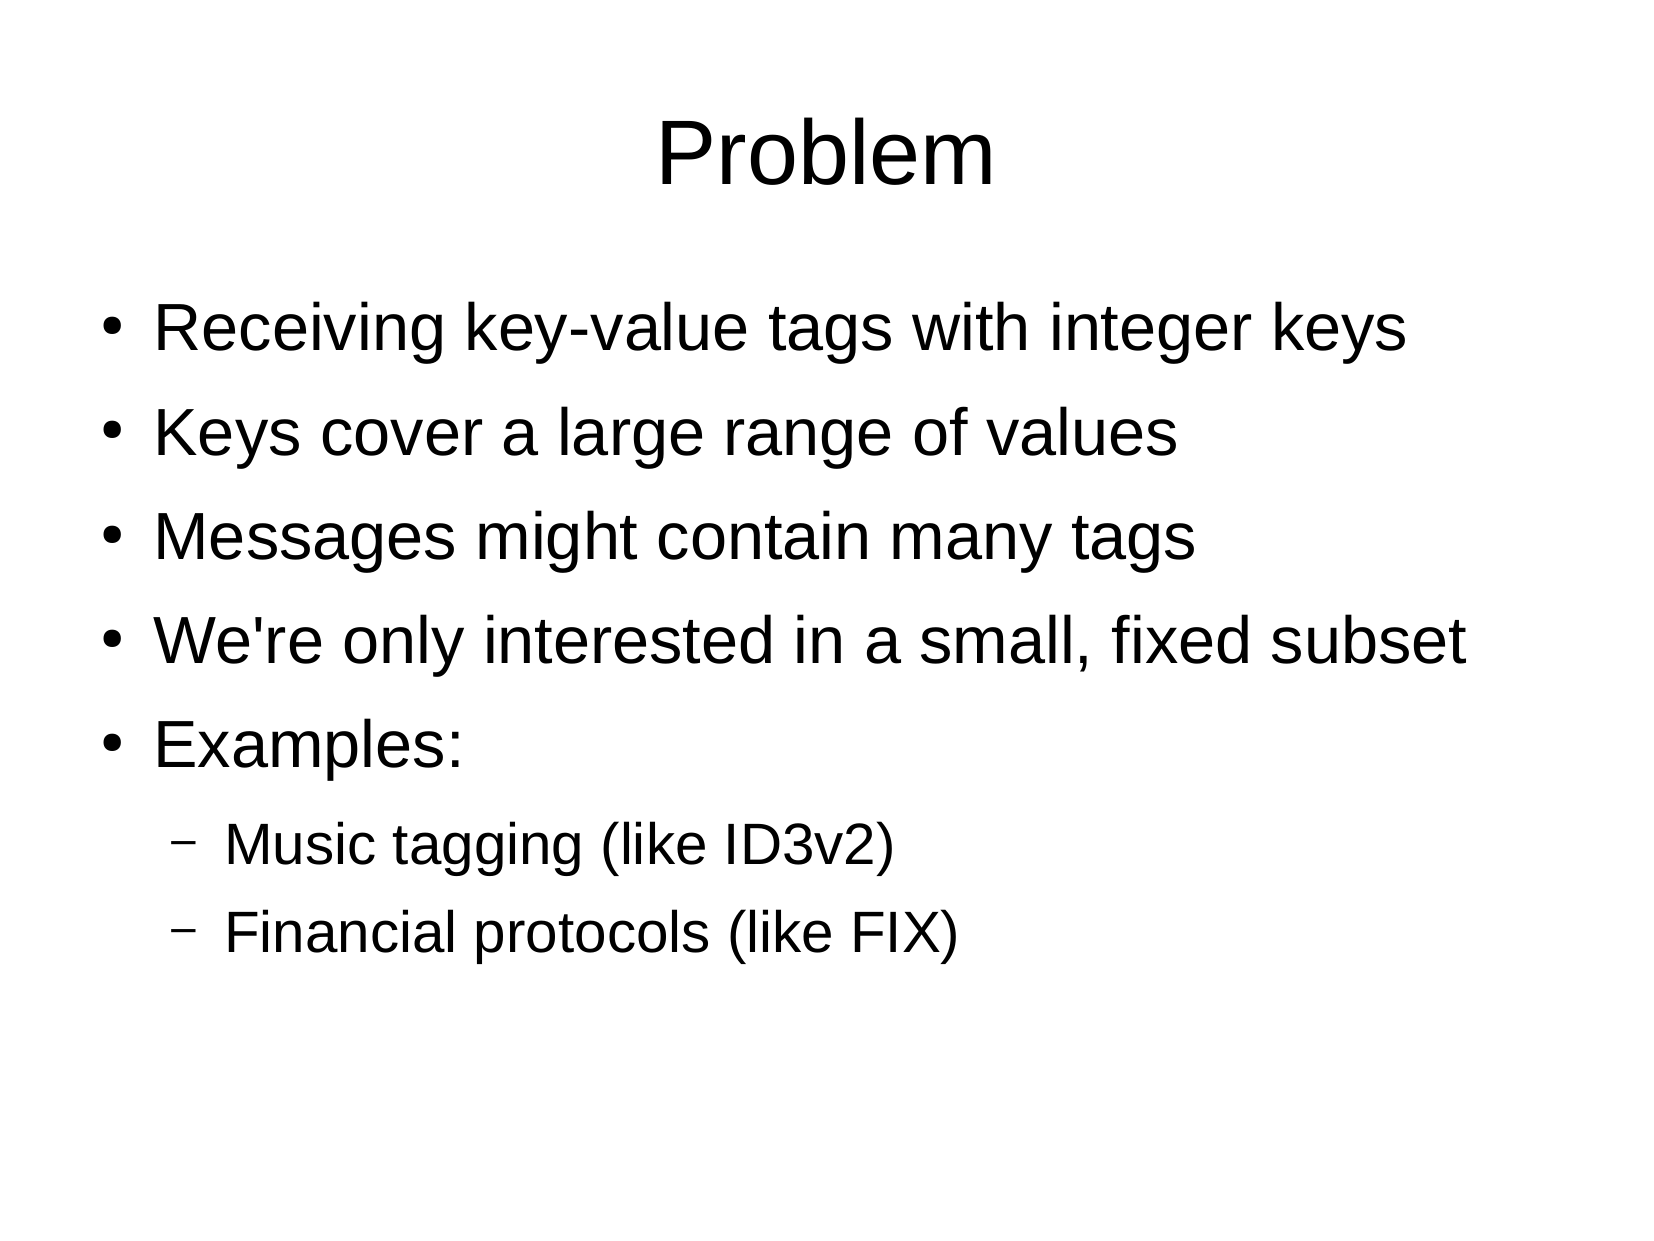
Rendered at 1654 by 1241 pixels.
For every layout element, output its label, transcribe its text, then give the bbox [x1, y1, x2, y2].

title Problem [82, 49, 1571, 257]
list Receiving key-value tags with integer keys Keys cover a large range of values Messages might contain many tags We're only interested in a small, fixed subset Examples: Music tagging (like ID3v2) Financial protocols (like FIX) [82, 290, 1571, 1109]
